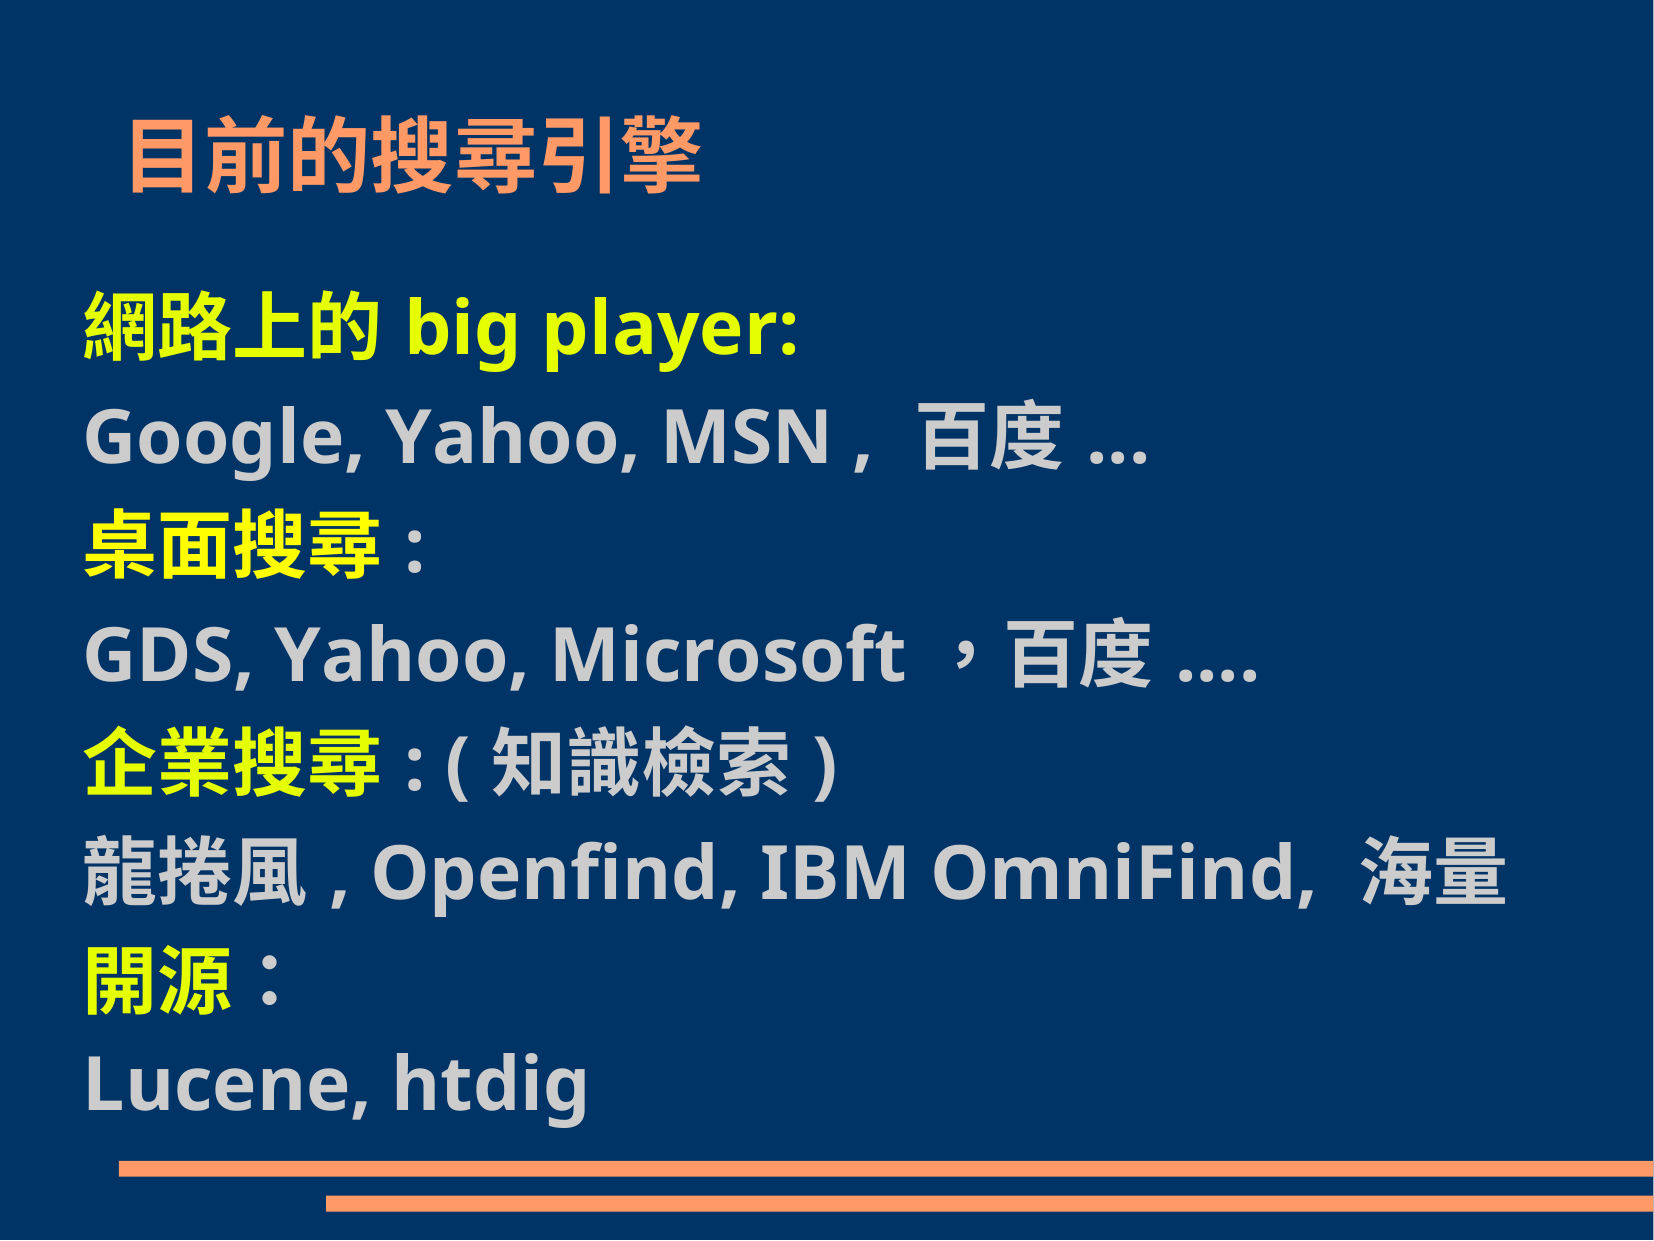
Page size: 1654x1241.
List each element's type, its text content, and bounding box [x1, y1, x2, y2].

title 目前的搜尋引擎 [121, 46, 1534, 254]
subtitle 網路上的big player: Google, Yahoo, MSN , 百度... 桌面搜尋: GDS, Yahoo, Microsoft，百度.... 企業搜尋: (知識檢索) 龍捲風, Openfind, IBM OmniFind, 海量 開源： Lucene, htdig [82, 290, 1571, 1109]
